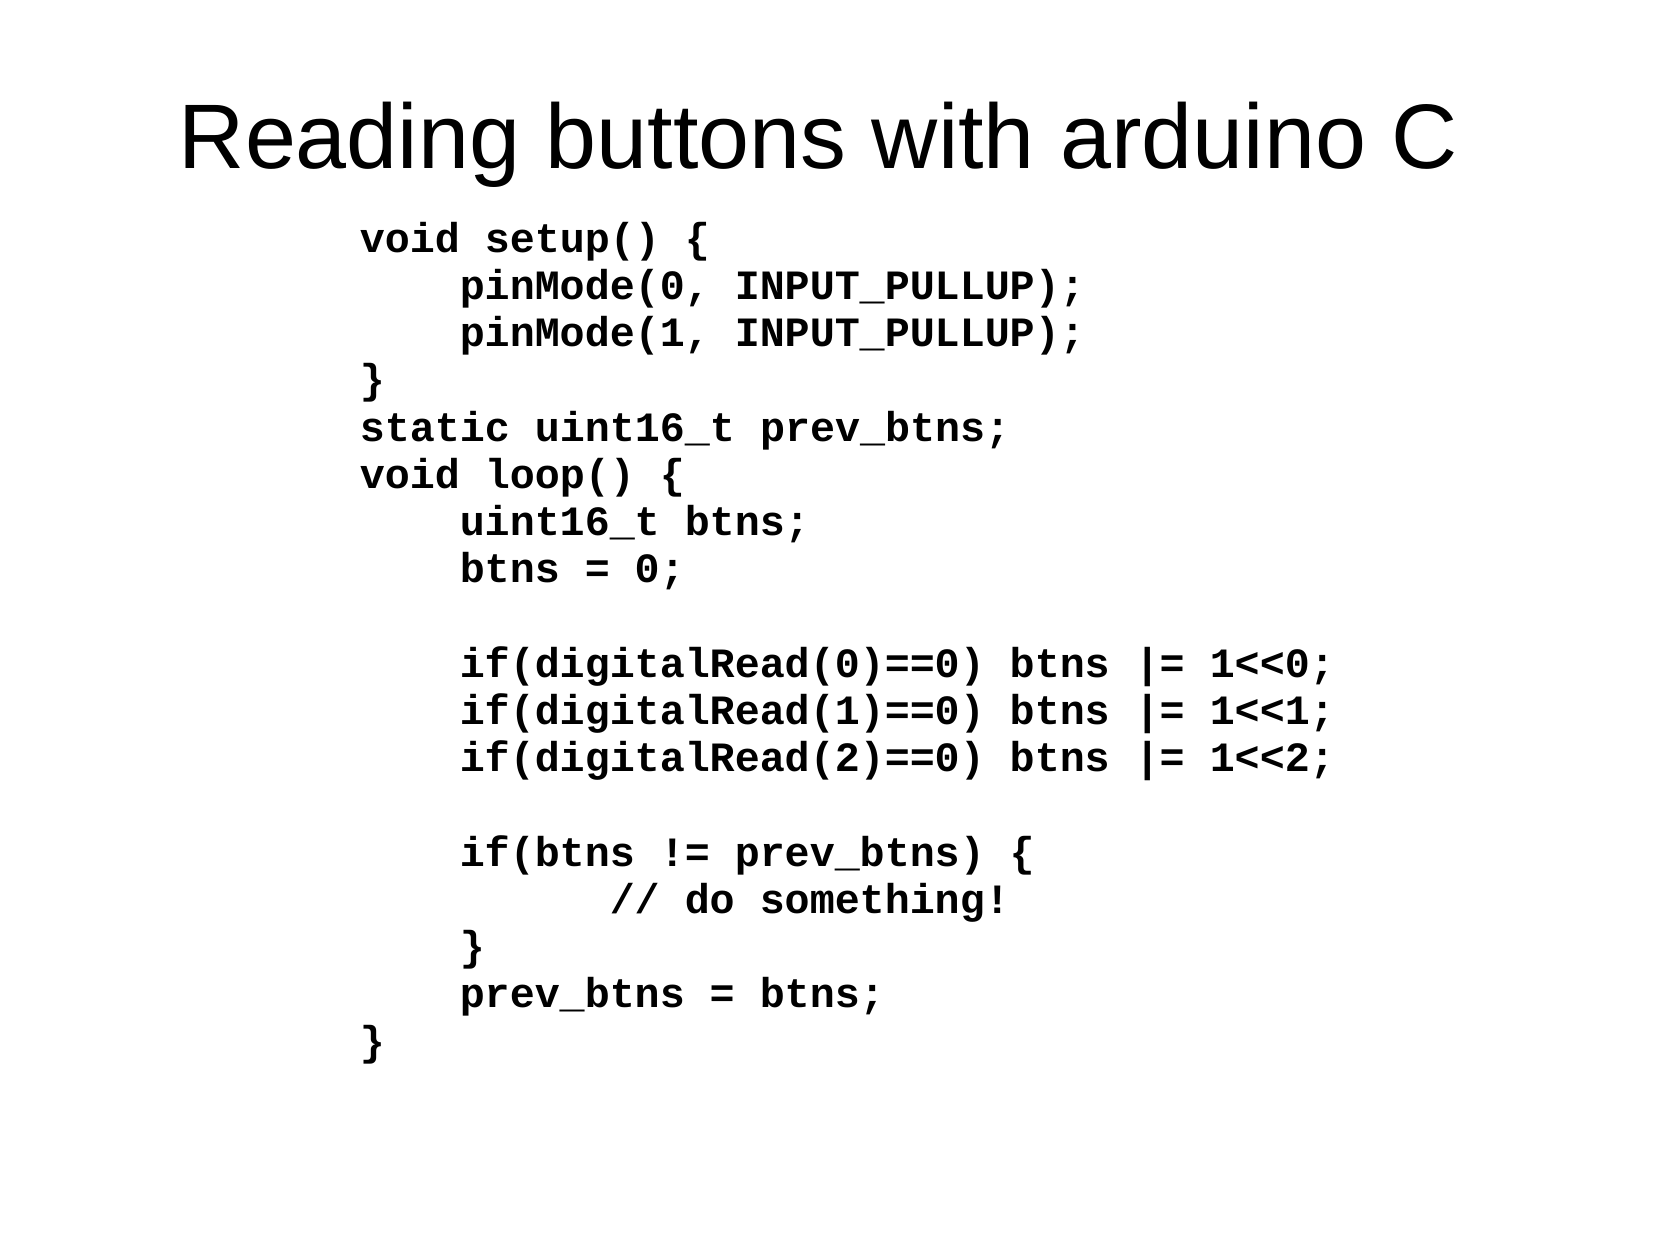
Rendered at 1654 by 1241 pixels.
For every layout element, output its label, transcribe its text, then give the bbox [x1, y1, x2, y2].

title Reading buttons with arduino C [75, 32, 1564, 241]
text_box void setup() { pinMode(0, INPUT_PULLUP); pinMode(1, INPUT_PULLUP); } static uint16_t prev_btns; void loop() { uint16_t btns; btns = 0; if(digitalRead(0)==0) btns |= 1<<0; if(digitalRead(1)==0) btns |= 1<<1; if(digitalRead(2)==0) btns |= 1<<2; if(btns != prev_btns) { // do something! } prev_btns = btns; } [345, 210, 1396, 1170]
